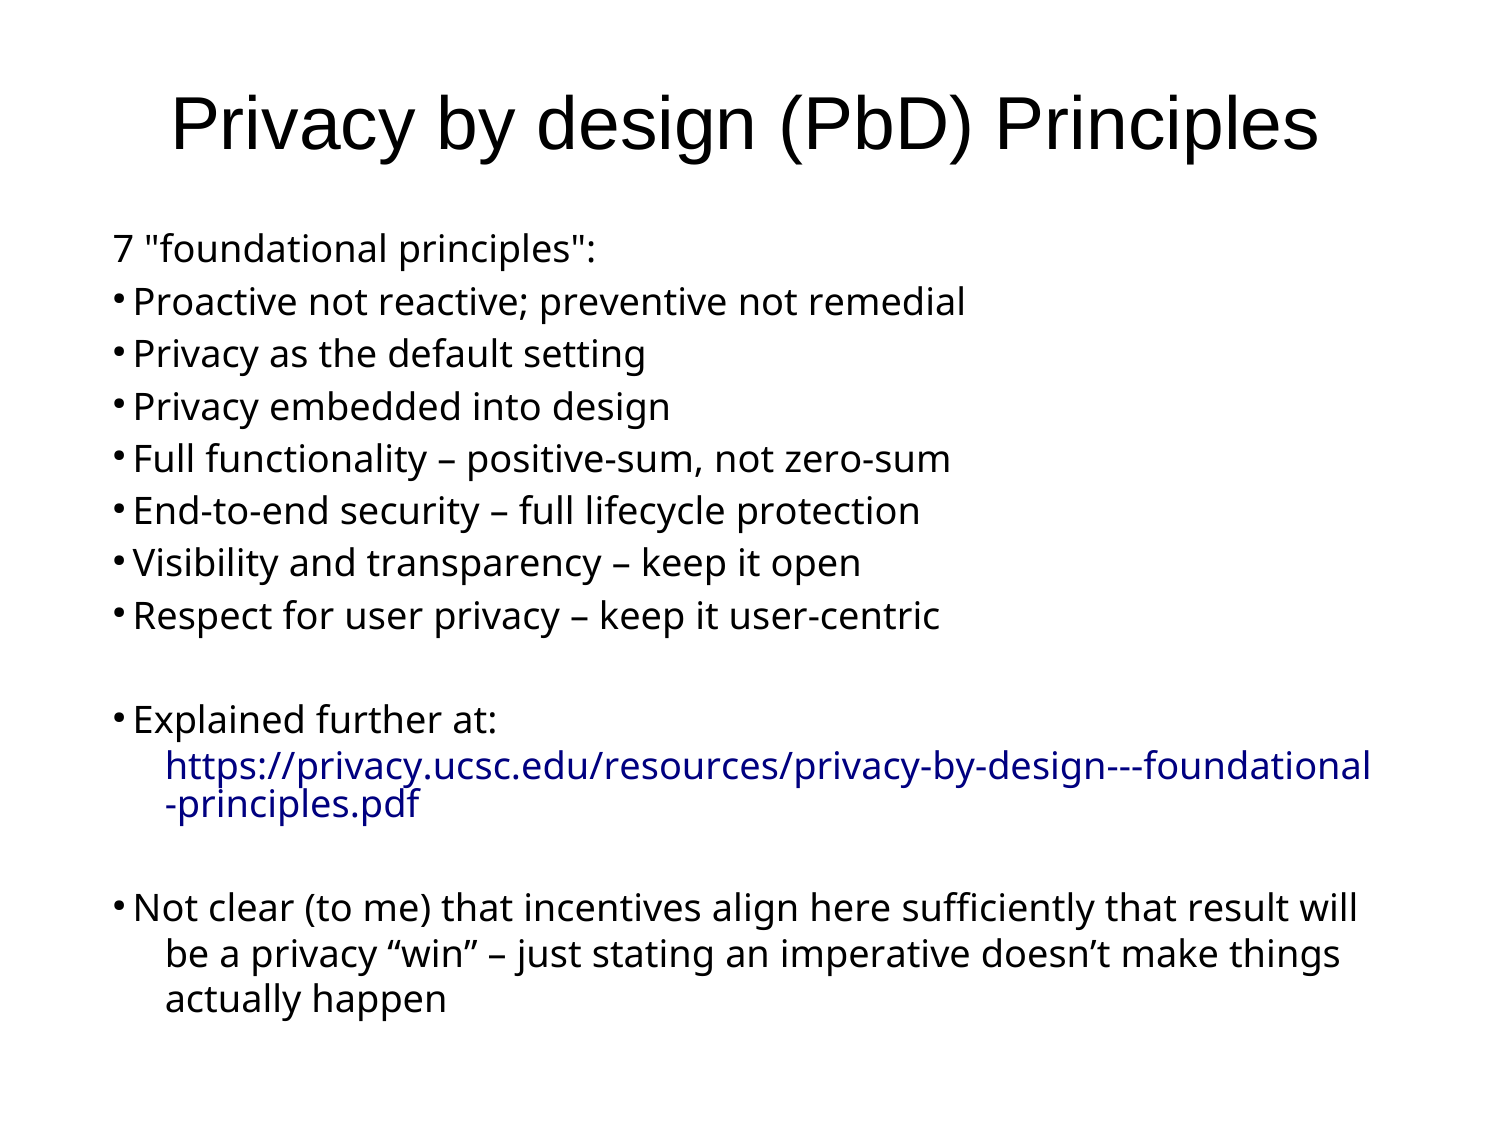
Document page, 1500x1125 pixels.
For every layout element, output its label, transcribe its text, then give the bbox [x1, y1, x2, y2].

list 7 "foundational principles": Proactive not reactive; preventive not remedial Privacy as the default setting Privacy embedded into design Full functionality – positive-sum, not zero-sum End-to-end security – full lifecycle protection Visibility and transparency – keep it open Respect for user privacy – keep it user-centric Explained further at: https://privacy.ucsc.edu/resources/privacy-by-design---foundational-principles.pdf Not clear (to me) that incentives align here sufficiently that result will be a privacy “win” – just stating an imperative doesn’t make things actually happen [112, 224, 1379, 991]
title Privacy by design (PbD) Principles [112, 29, 1379, 209]
